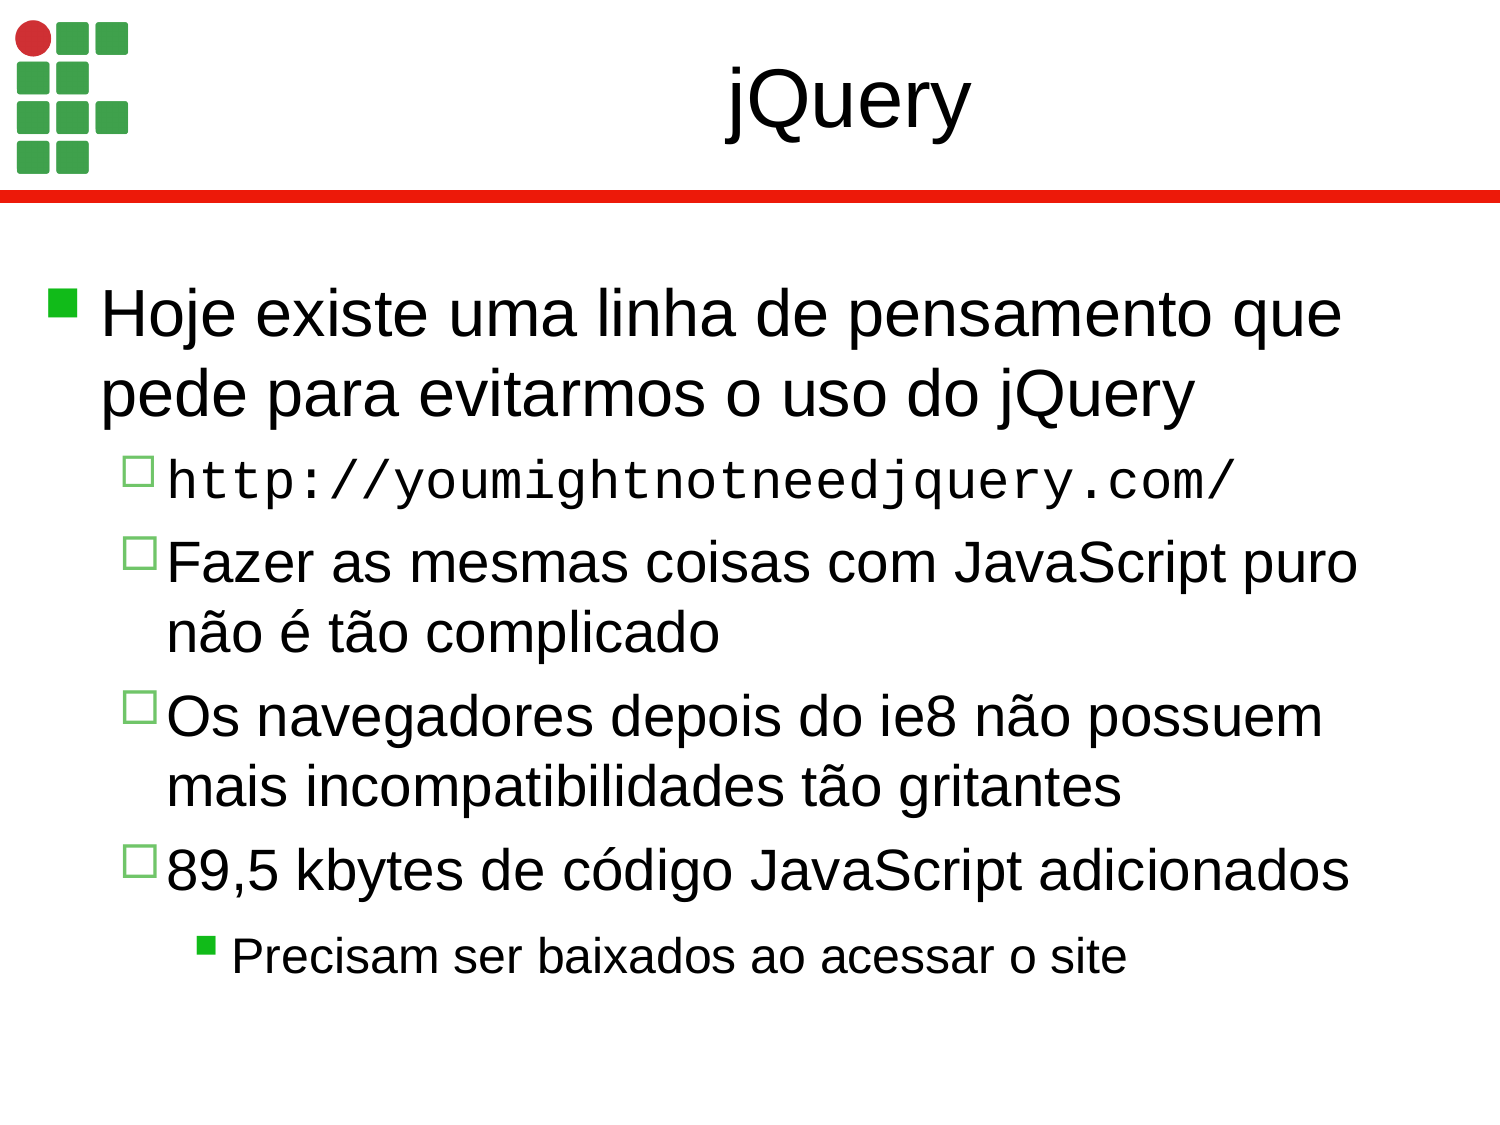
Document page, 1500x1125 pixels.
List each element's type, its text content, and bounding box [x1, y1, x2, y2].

title jQuery [230, 0, 1471, 202]
list Hoje existe uma linha de pensamento que pede para evitarmos o uso do jQuery http://youmightnotneedjquery.com/ Fazer as mesmas coisas com JavaScript puro não é tão complicado Os navegadores depois do ie8 não possuem mais incompatibilidades tão gritantes 89,5 kbytes de código JavaScript adicionados Precisam ser baixados ao acessar o site [29, 207, 1471, 1087]
picture [14, 16, 130, 178]
